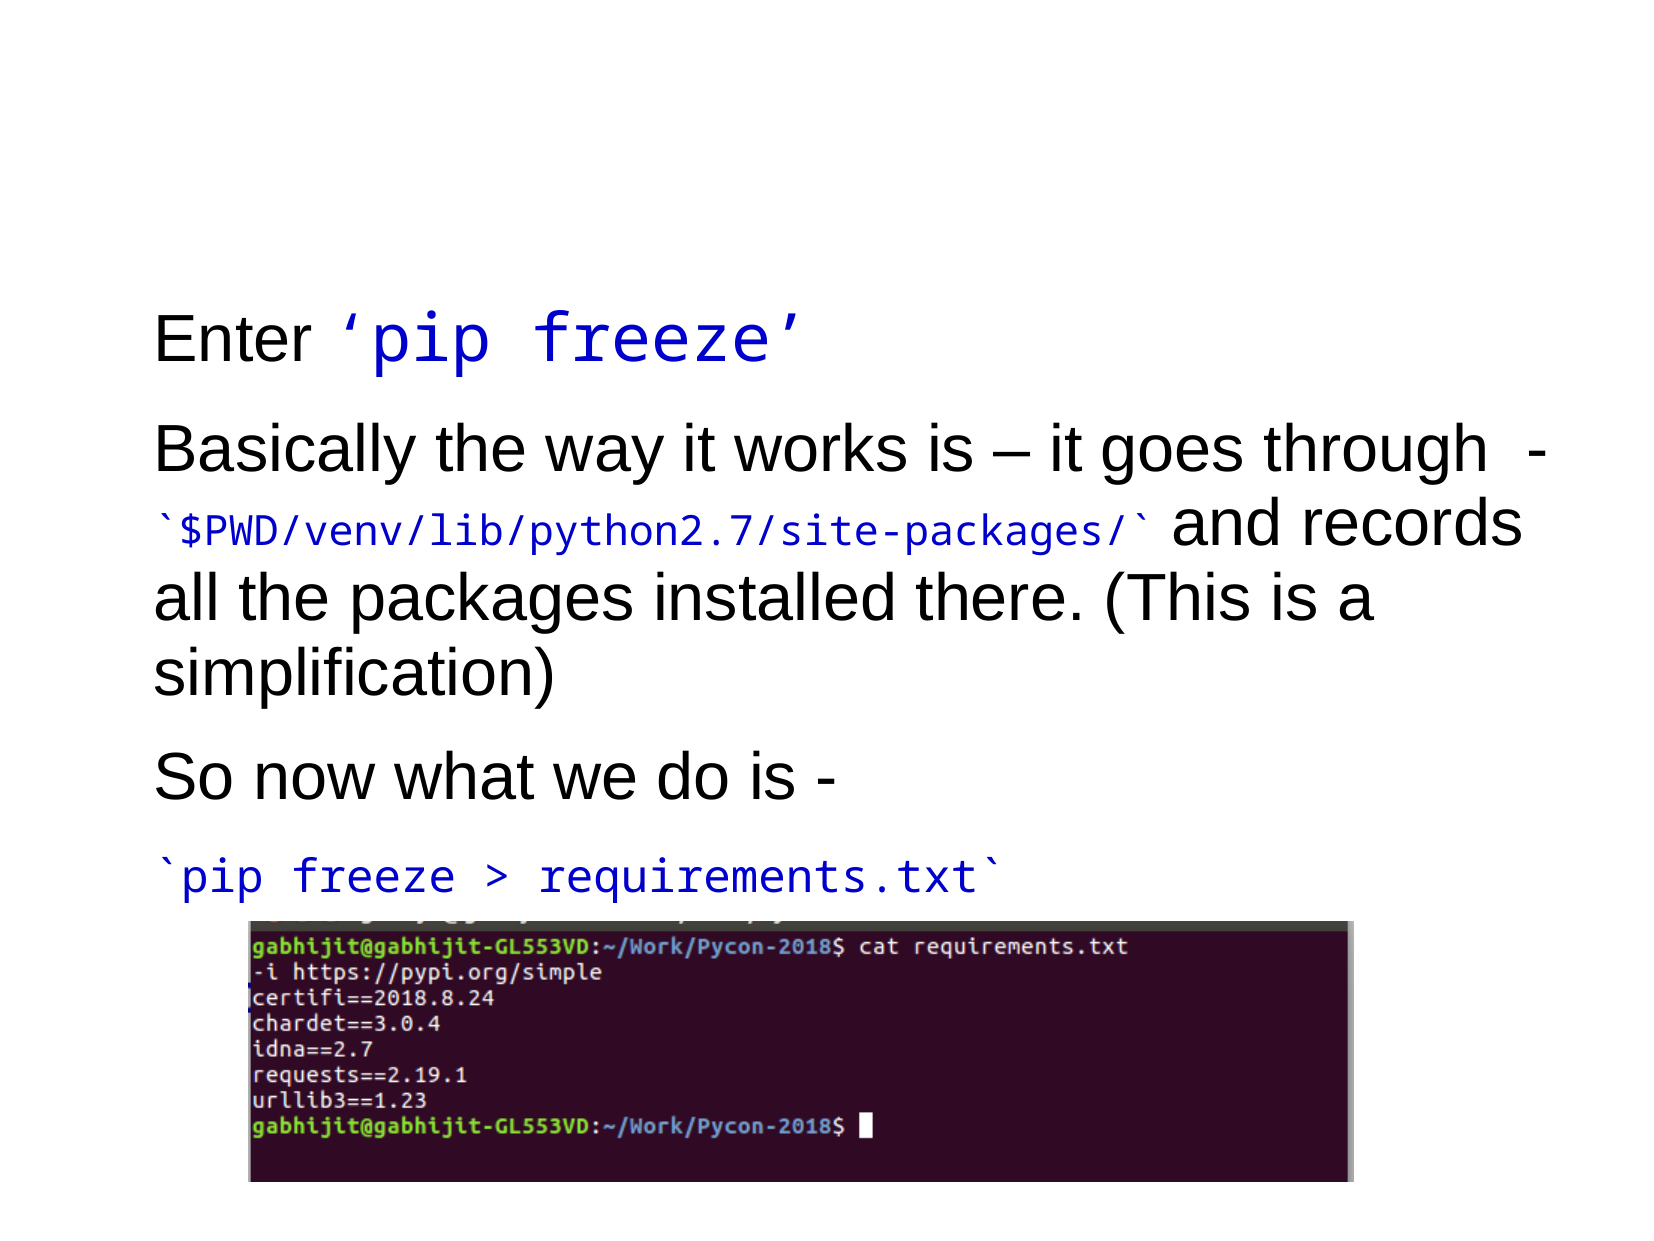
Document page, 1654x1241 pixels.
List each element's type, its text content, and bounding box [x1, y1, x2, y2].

list Enter ‘pip freeze’ Basically the way it works is – it goes through - `$PWD/venv/lib/python2.7/site-packages/` and records all the packages installed there. (This is a simplification) So now what we do is - `pip freeze > requirements.txt` [82, 290, 1571, 1010]
picture [248, 921, 1354, 1182]
